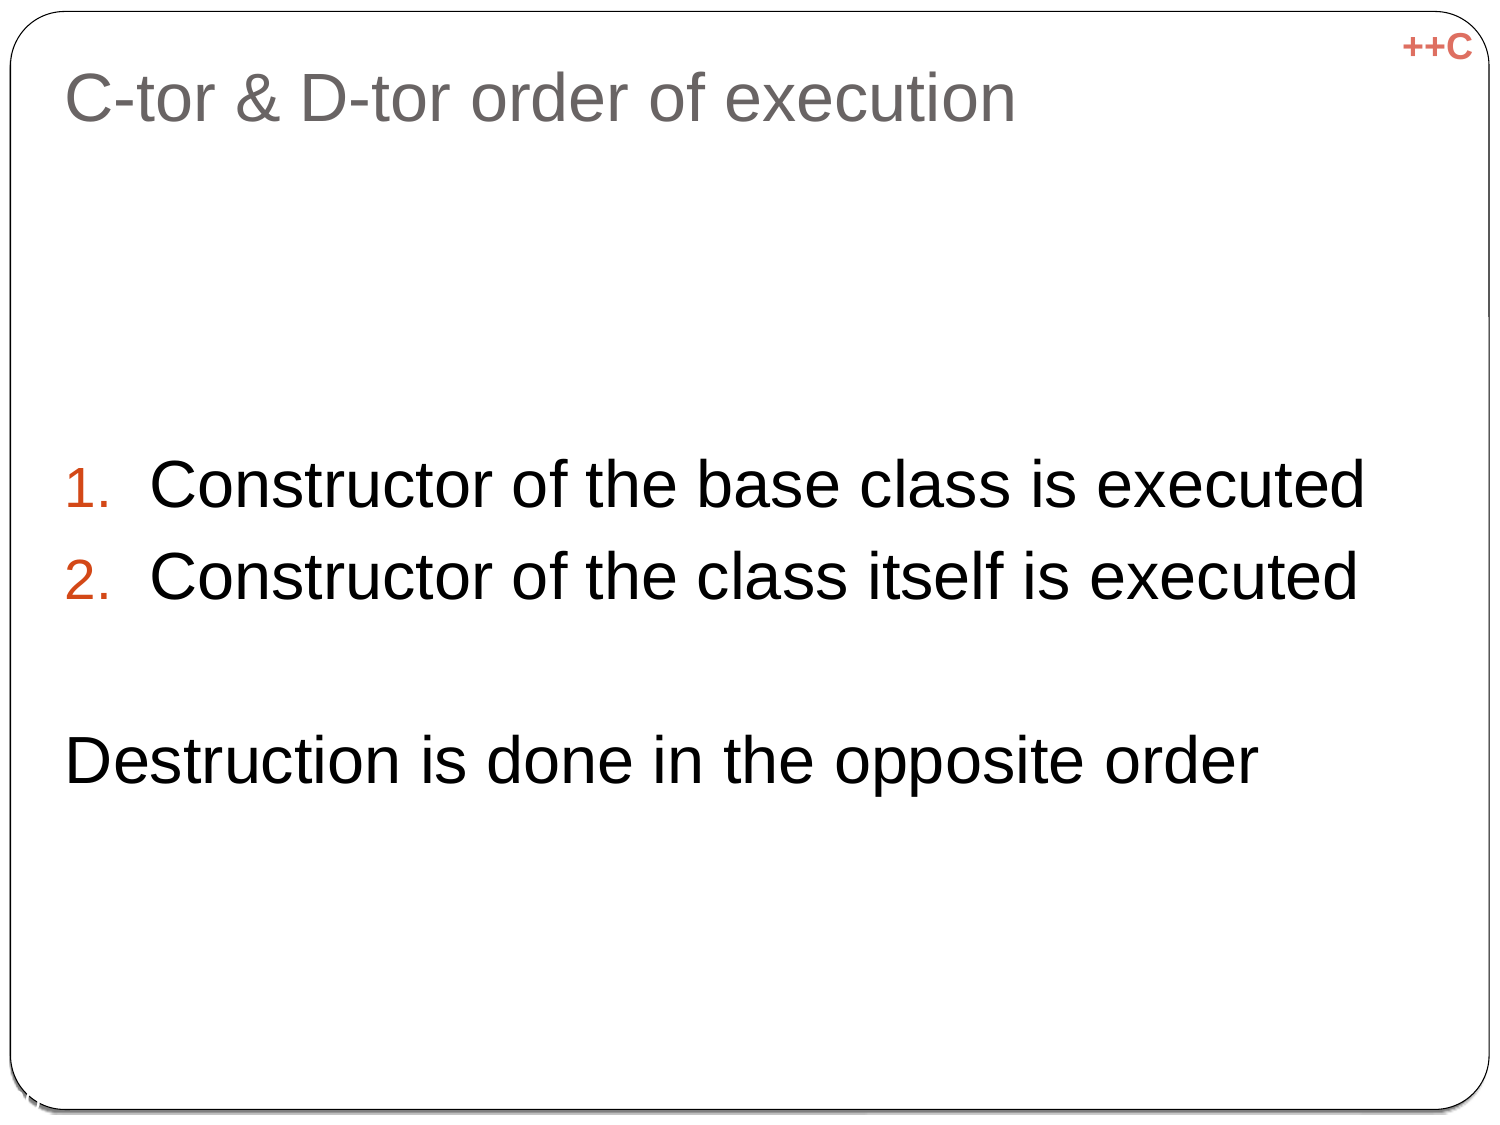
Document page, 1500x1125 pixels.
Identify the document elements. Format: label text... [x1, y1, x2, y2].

slide_number <number> [0, 1074, 50, 1125]
list Constructor of the base class is executed Constructor of the class itself is executed Destruction is done in the opposite order [50, 149, 1450, 1088]
title C-tor & D-tor order of execution [50, 45, 1450, 149]
